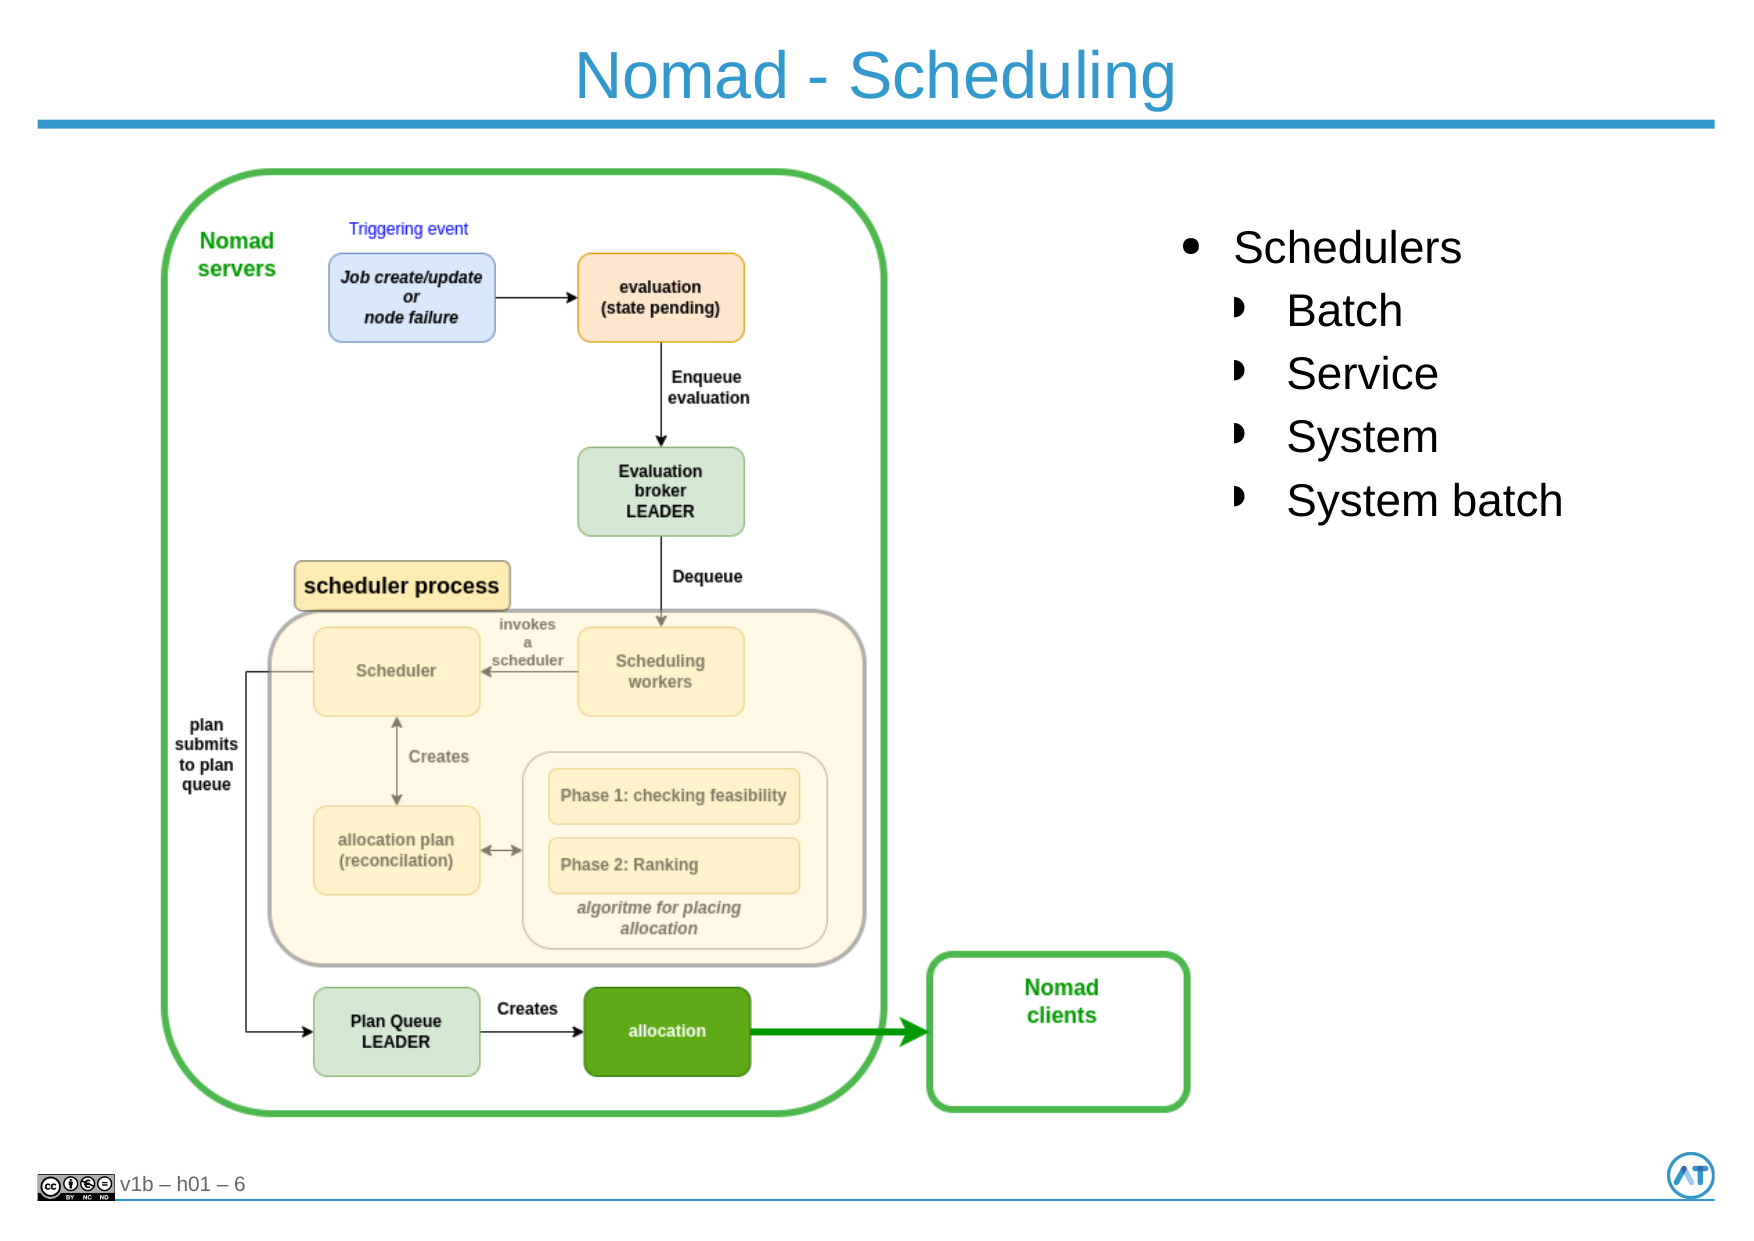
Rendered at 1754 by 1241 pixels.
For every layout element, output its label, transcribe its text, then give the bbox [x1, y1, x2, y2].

picture [37, 1174, 115, 1201]
text_box Schedulers Batch Service System System batch [1162, 159, 1688, 526]
text_box Nomad - Scheduling [37, 38, 1715, 122]
picture [150, 149, 1206, 1145]
picture [1667, 1152, 1715, 1199]
